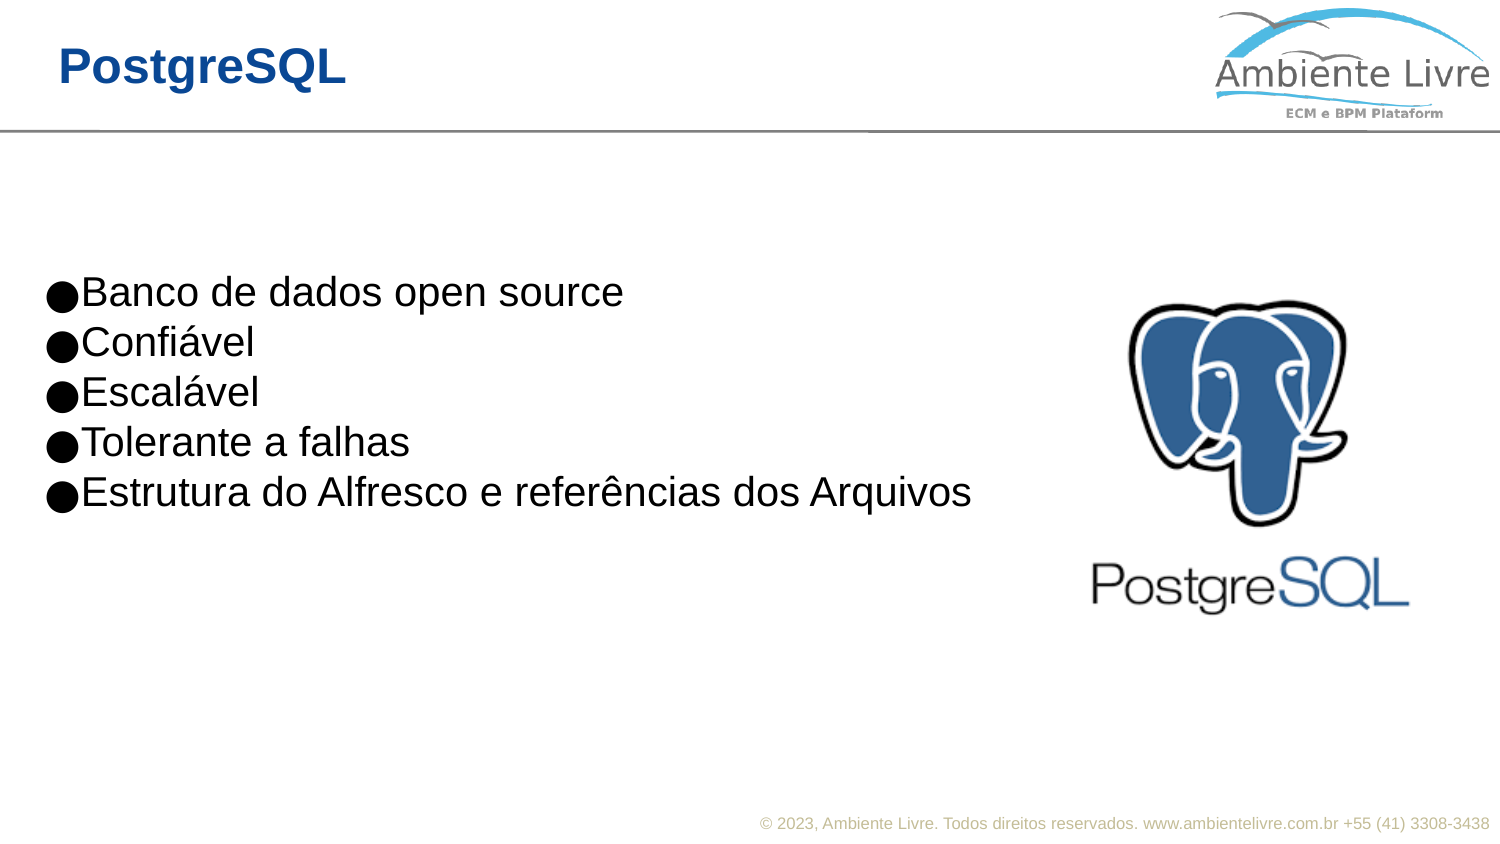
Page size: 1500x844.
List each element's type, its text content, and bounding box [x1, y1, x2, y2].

picture [1062, 284, 1431, 621]
text_box Banco de dados open source Confiável Escalável Tolerante a falhas Estrutura do Alfresco e referências dos Arquivos [29, 172, 1477, 443]
text_box PostgreSQL [43, 8, 1127, 129]
picture [1215, 8, 1489, 118]
